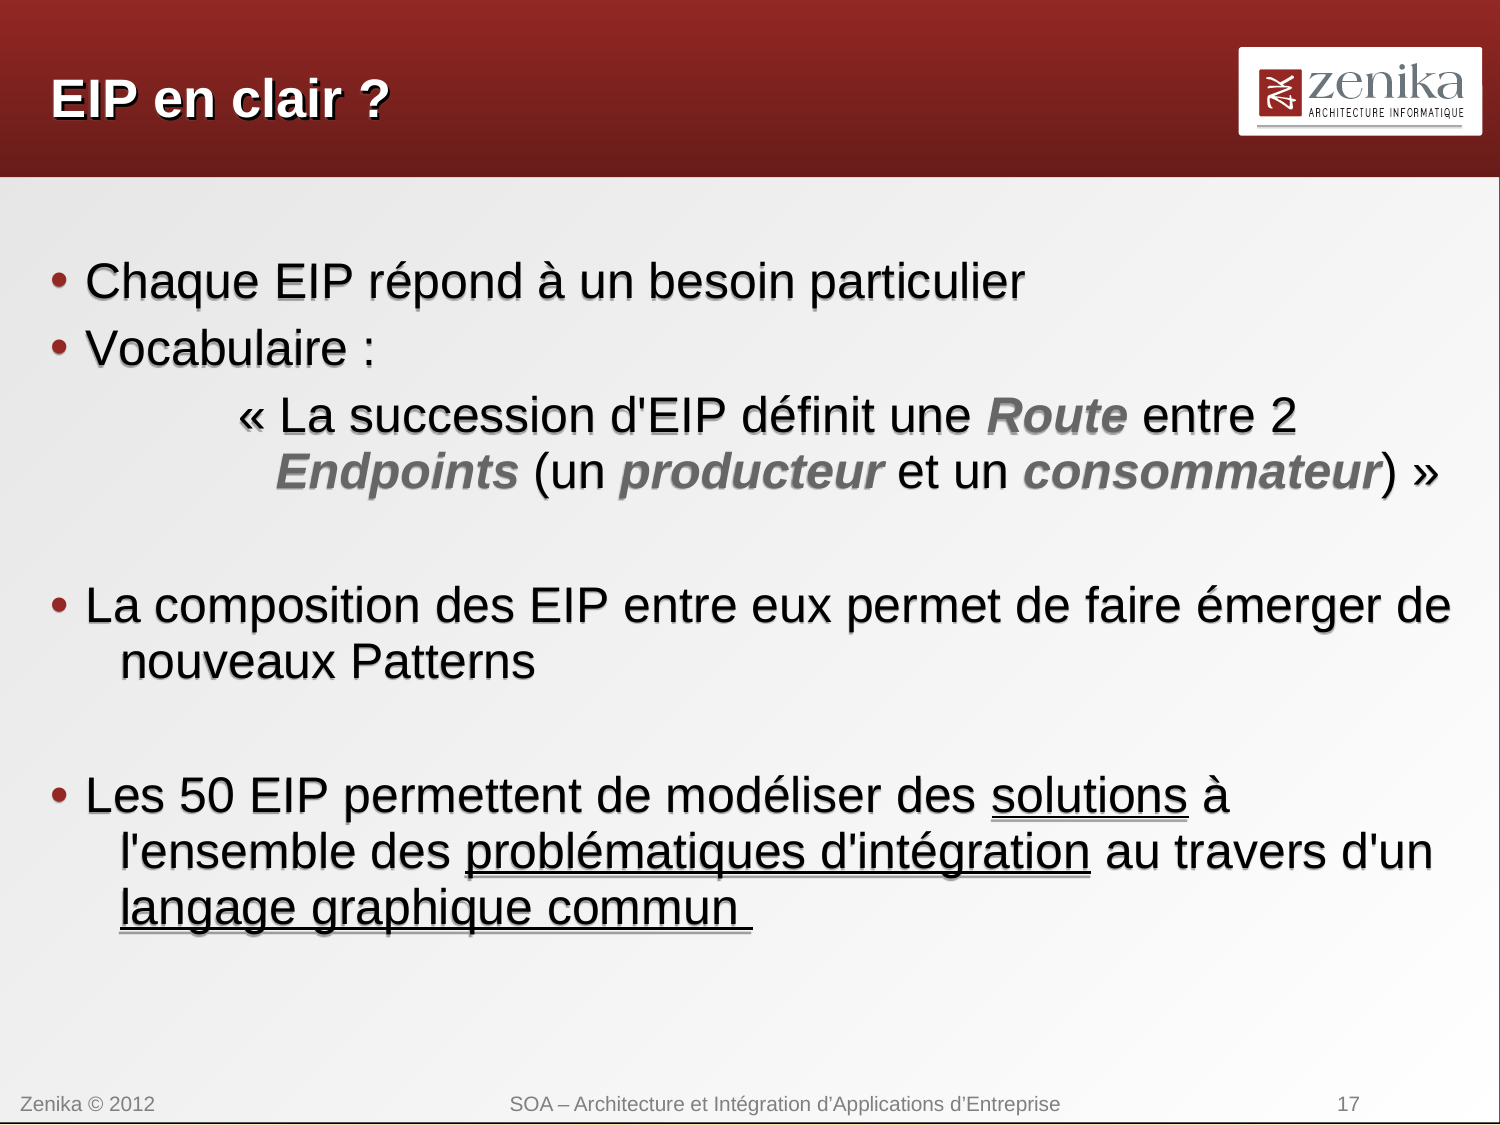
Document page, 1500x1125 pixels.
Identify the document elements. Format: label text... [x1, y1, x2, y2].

title EIP en clair ? [50, 15, 1206, 180]
subtitle Chaque EIP répond à un besoin particulier Vocabulaire : « La succession d'EIP définit une Route entre 2 Endpoints (un producteur et un consommateur) » La composition des EIP entre eux permet de faire émerger de nouveaux Patterns Les 50 EIP permettent de modéliser des solutions à l'ensemble des problématiques d'intégration au travers d'un langage graphique commun [50, 249, 1477, 1079]
